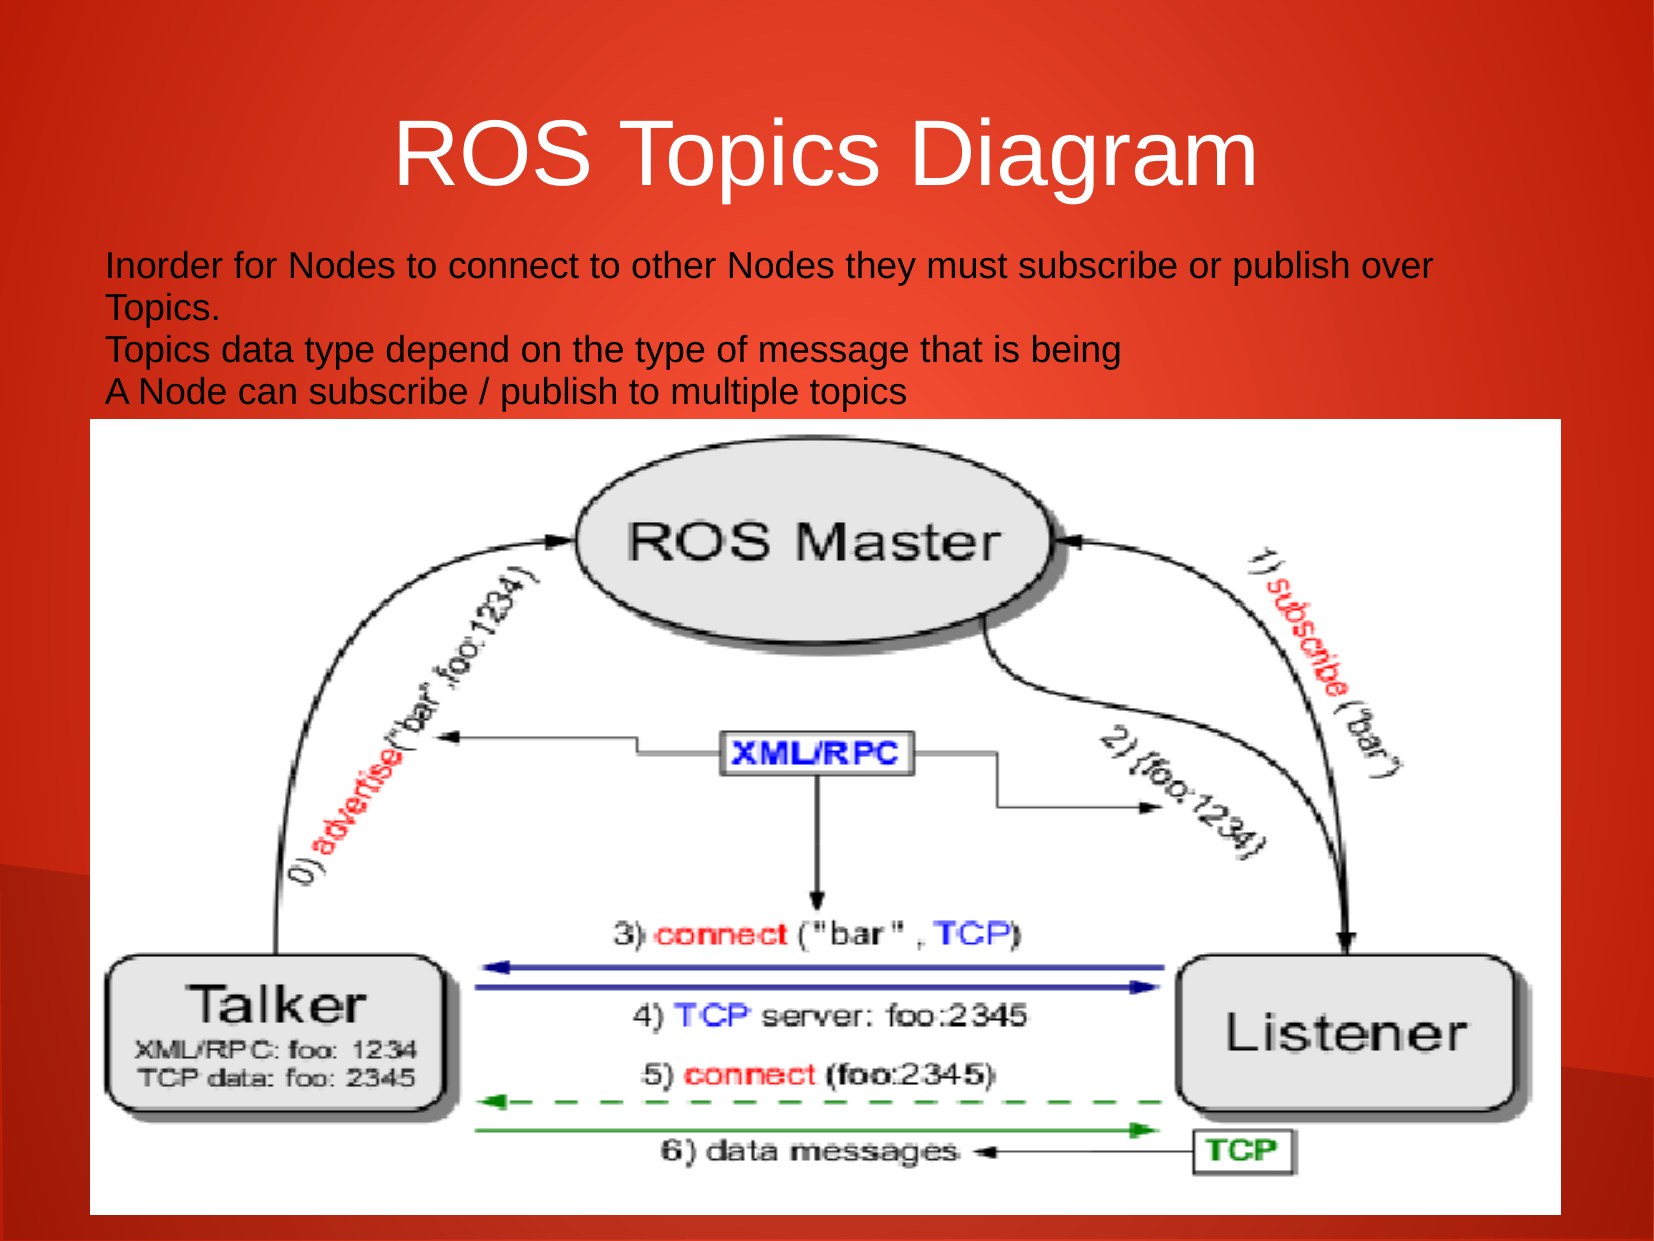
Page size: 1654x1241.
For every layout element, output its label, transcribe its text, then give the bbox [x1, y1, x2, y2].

text_box Inorder for Nodes to connect to other Nodes they must subscribe or publish over Topics. Topics data type depend on the type of message that is being A Node can subscribe / publish to multiple topics [90, 237, 1460, 421]
picture [90, 419, 1561, 1216]
title ROS Topics Diagram [82, 49, 1571, 257]
